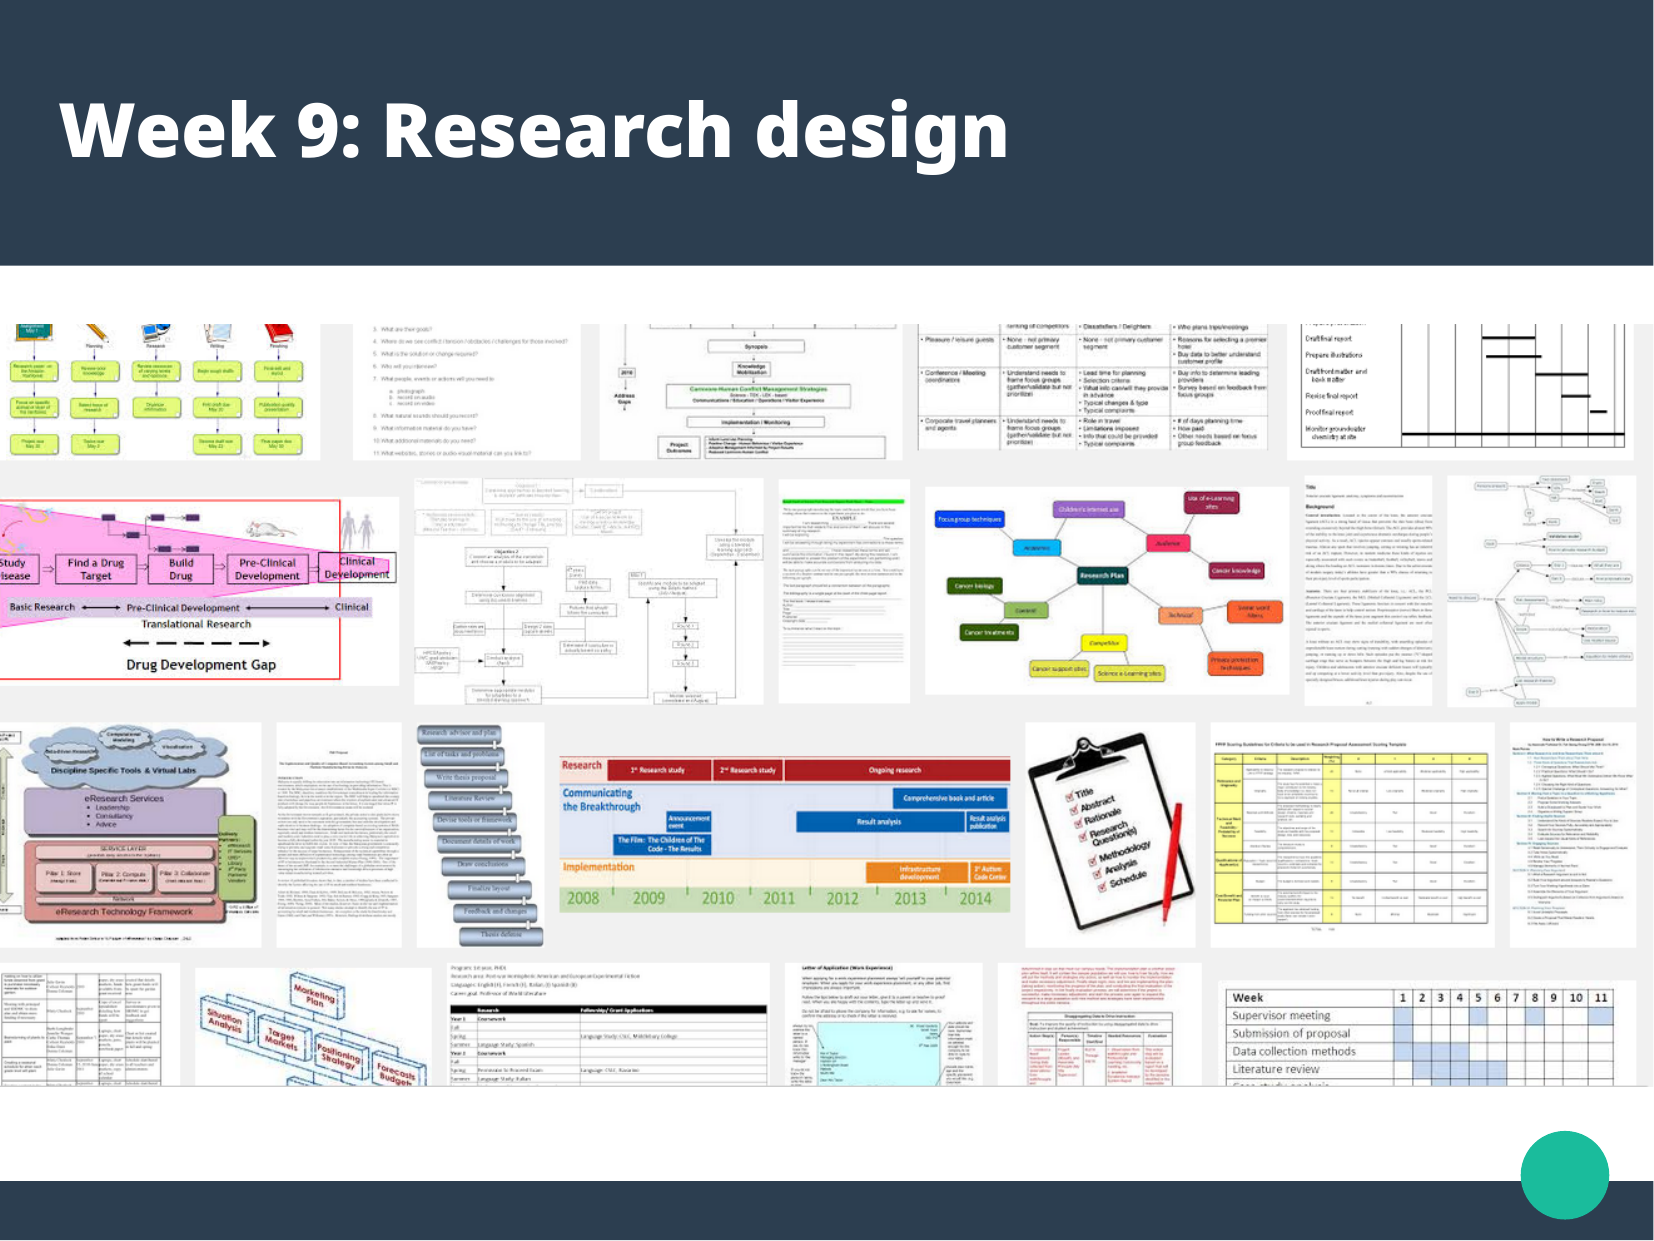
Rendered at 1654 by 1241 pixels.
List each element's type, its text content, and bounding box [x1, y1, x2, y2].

picture [0, 324, 1654, 1087]
title Week 9: Research design [59, 49, 1595, 207]
